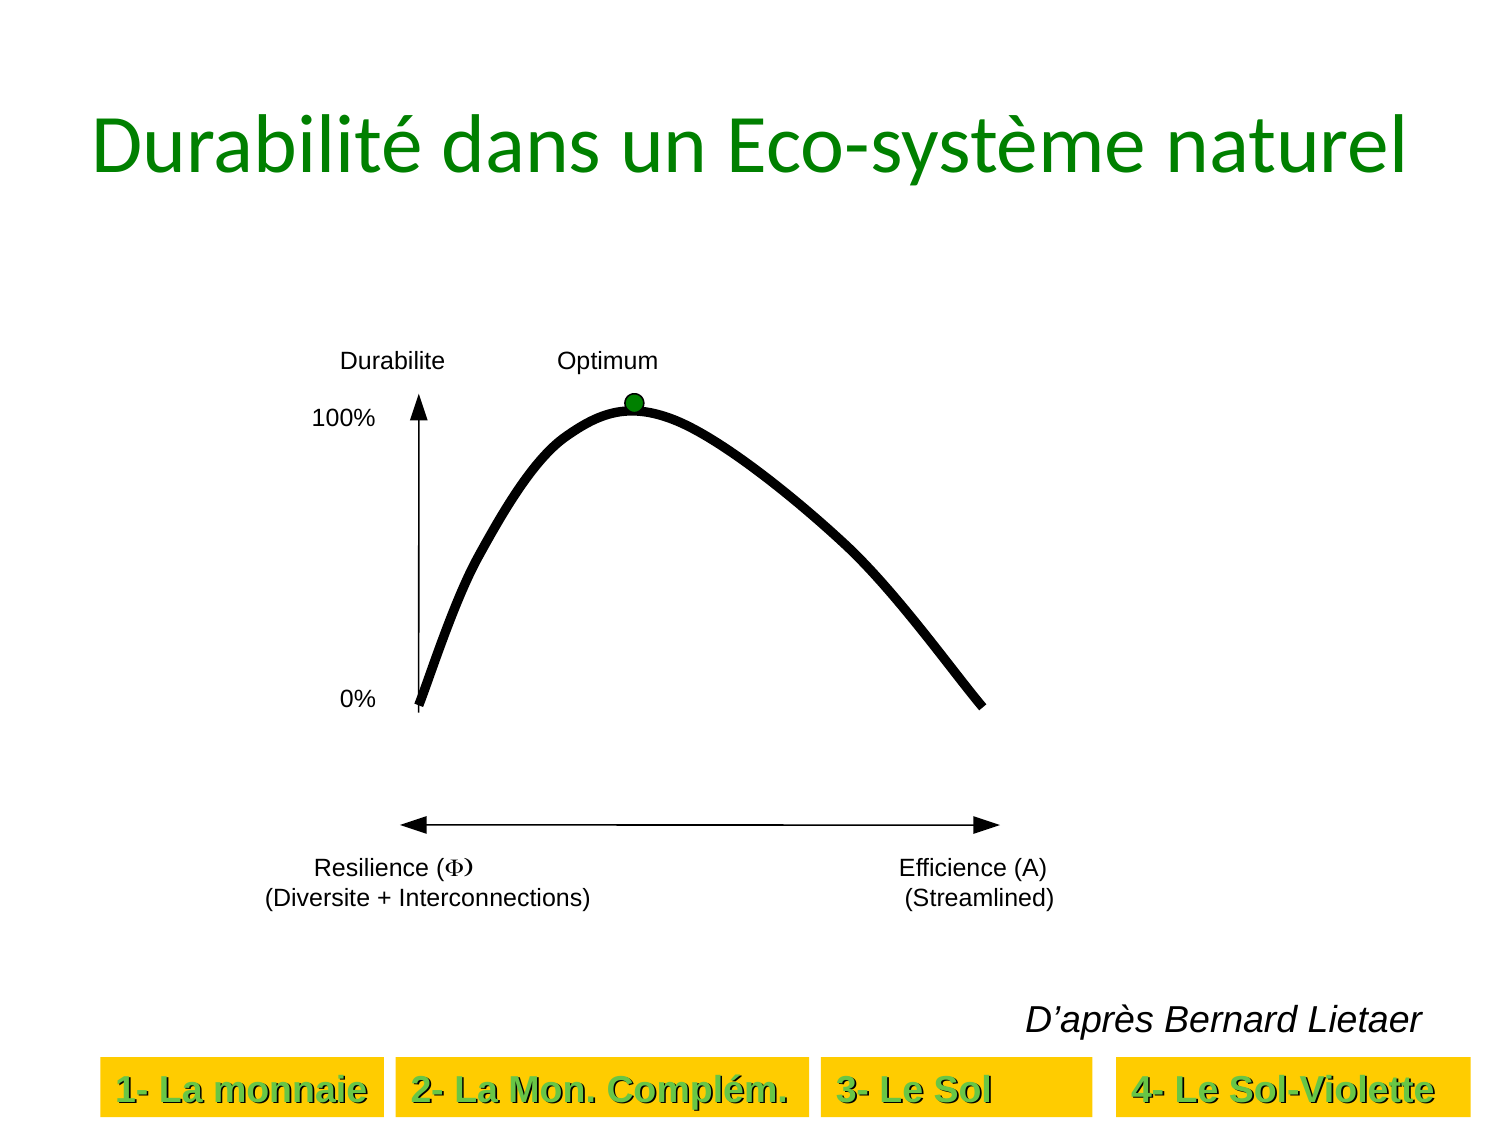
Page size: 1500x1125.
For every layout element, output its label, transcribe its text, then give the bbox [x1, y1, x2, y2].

text_box 100% [287, 393, 400, 451]
text_box D’après Bernard Lietaer [1009, 987, 1437, 1048]
text_box 0% [324, 675, 400, 732]
text_box [624, 393, 644, 413]
text_box Resilience (F) Efficience (A) (Diversite + Interconnections) (Streamlined) [249, 843, 1201, 938]
text_box Durabilite Optimum [324, 337, 850, 394]
title Durabilité dans un Eco-système naturel [75, 45, 1426, 233]
